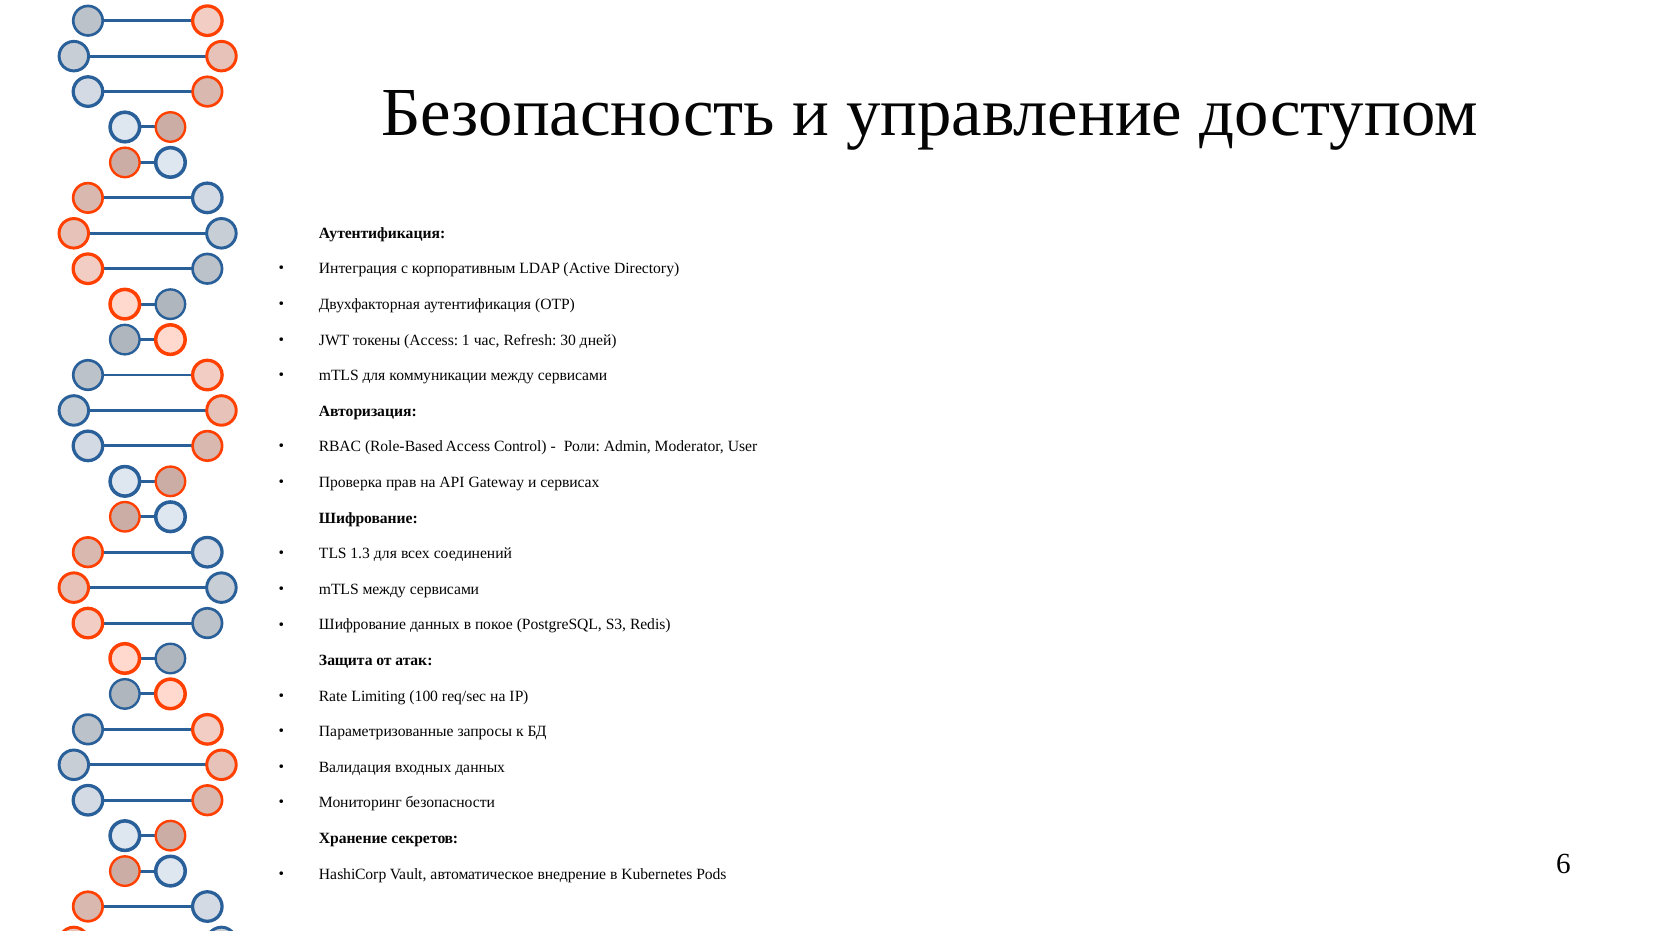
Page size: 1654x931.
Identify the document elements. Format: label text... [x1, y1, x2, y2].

list Аутентификация: Интеграция с корпоративным LDAP (Active Directory) Двухфакторная аутентификация (OTP) JWT токены (Access: 1 час, Refresh: 30 дней) mTLS для коммуникации между сервисами Авторизация: RBAC (Role-Based Access Control) - Роли: Admin, Moderator, User Проверка прав на API Gateway и сервисах Шифрование: TLS 1.3 для всех соединений mTLS между сервисами Шифрование данных в покое (PostgreSQL, S3, Redis) Защита от атак: Rate Limiting (100 req/sec на IP) Параметризованные запросы к БД Валидация входных данных Мониторинг безопасности Хранение секретов: HashiCorp Vault, автоматическое внедрение в Kubernetes Pods [265, 224, 1595, 886]
title Безопасность и управление доступом [265, 35, 1595, 189]
